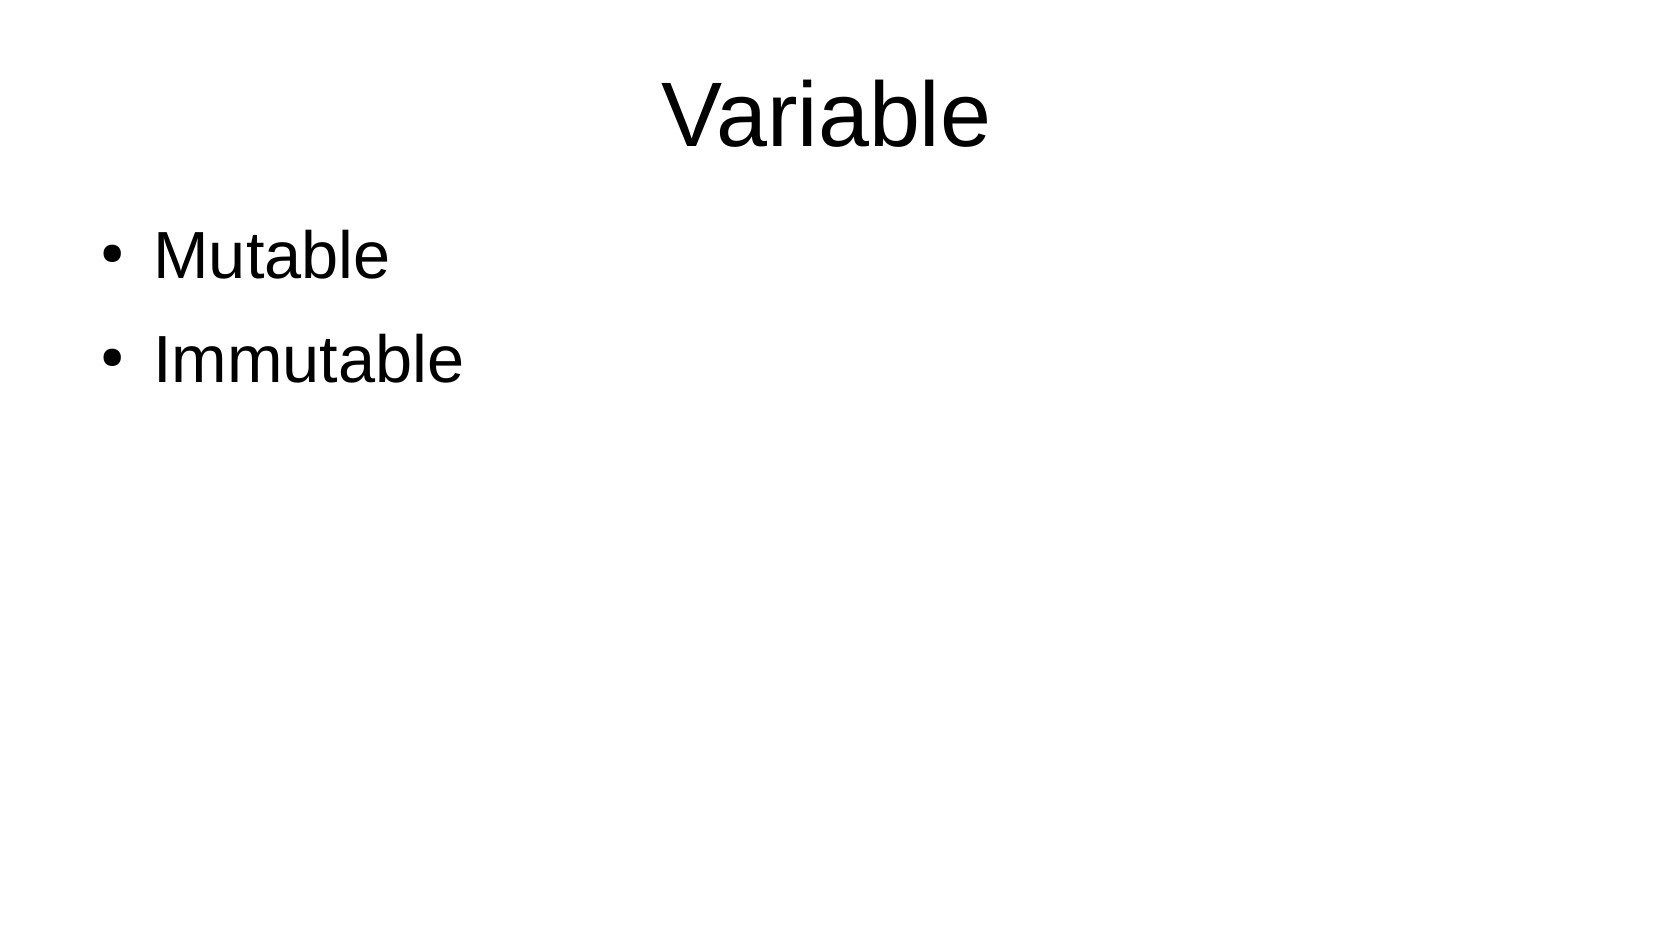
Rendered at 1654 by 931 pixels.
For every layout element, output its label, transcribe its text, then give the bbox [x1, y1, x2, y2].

list Mutable Immutable [82, 217, 1571, 758]
title Variable [82, 37, 1571, 193]
